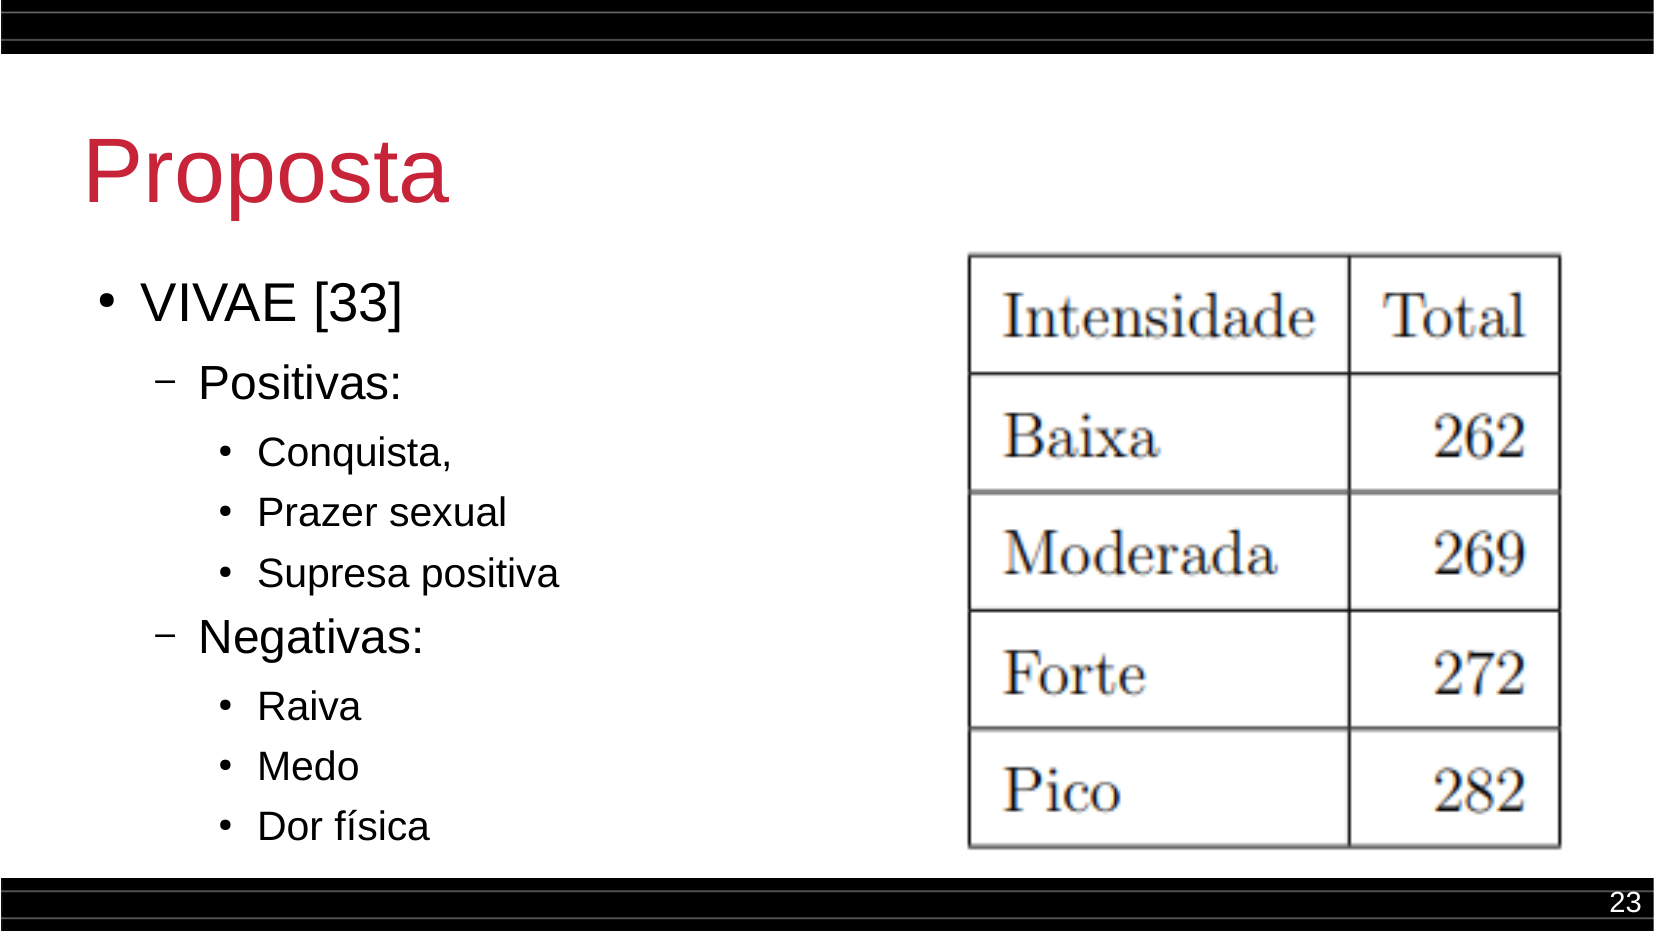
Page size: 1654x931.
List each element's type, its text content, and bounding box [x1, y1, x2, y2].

title Proposta [82, 92, 1571, 249]
picture [963, 247, 1571, 859]
list VIVAE [33] Positivas: Conquista, Prazer sexual Supresa positiva Negativas: Raiva Medo Dor física [82, 271, 963, 851]
picture [1, 0, 1654, 54]
picture [1, 878, 1654, 931]
